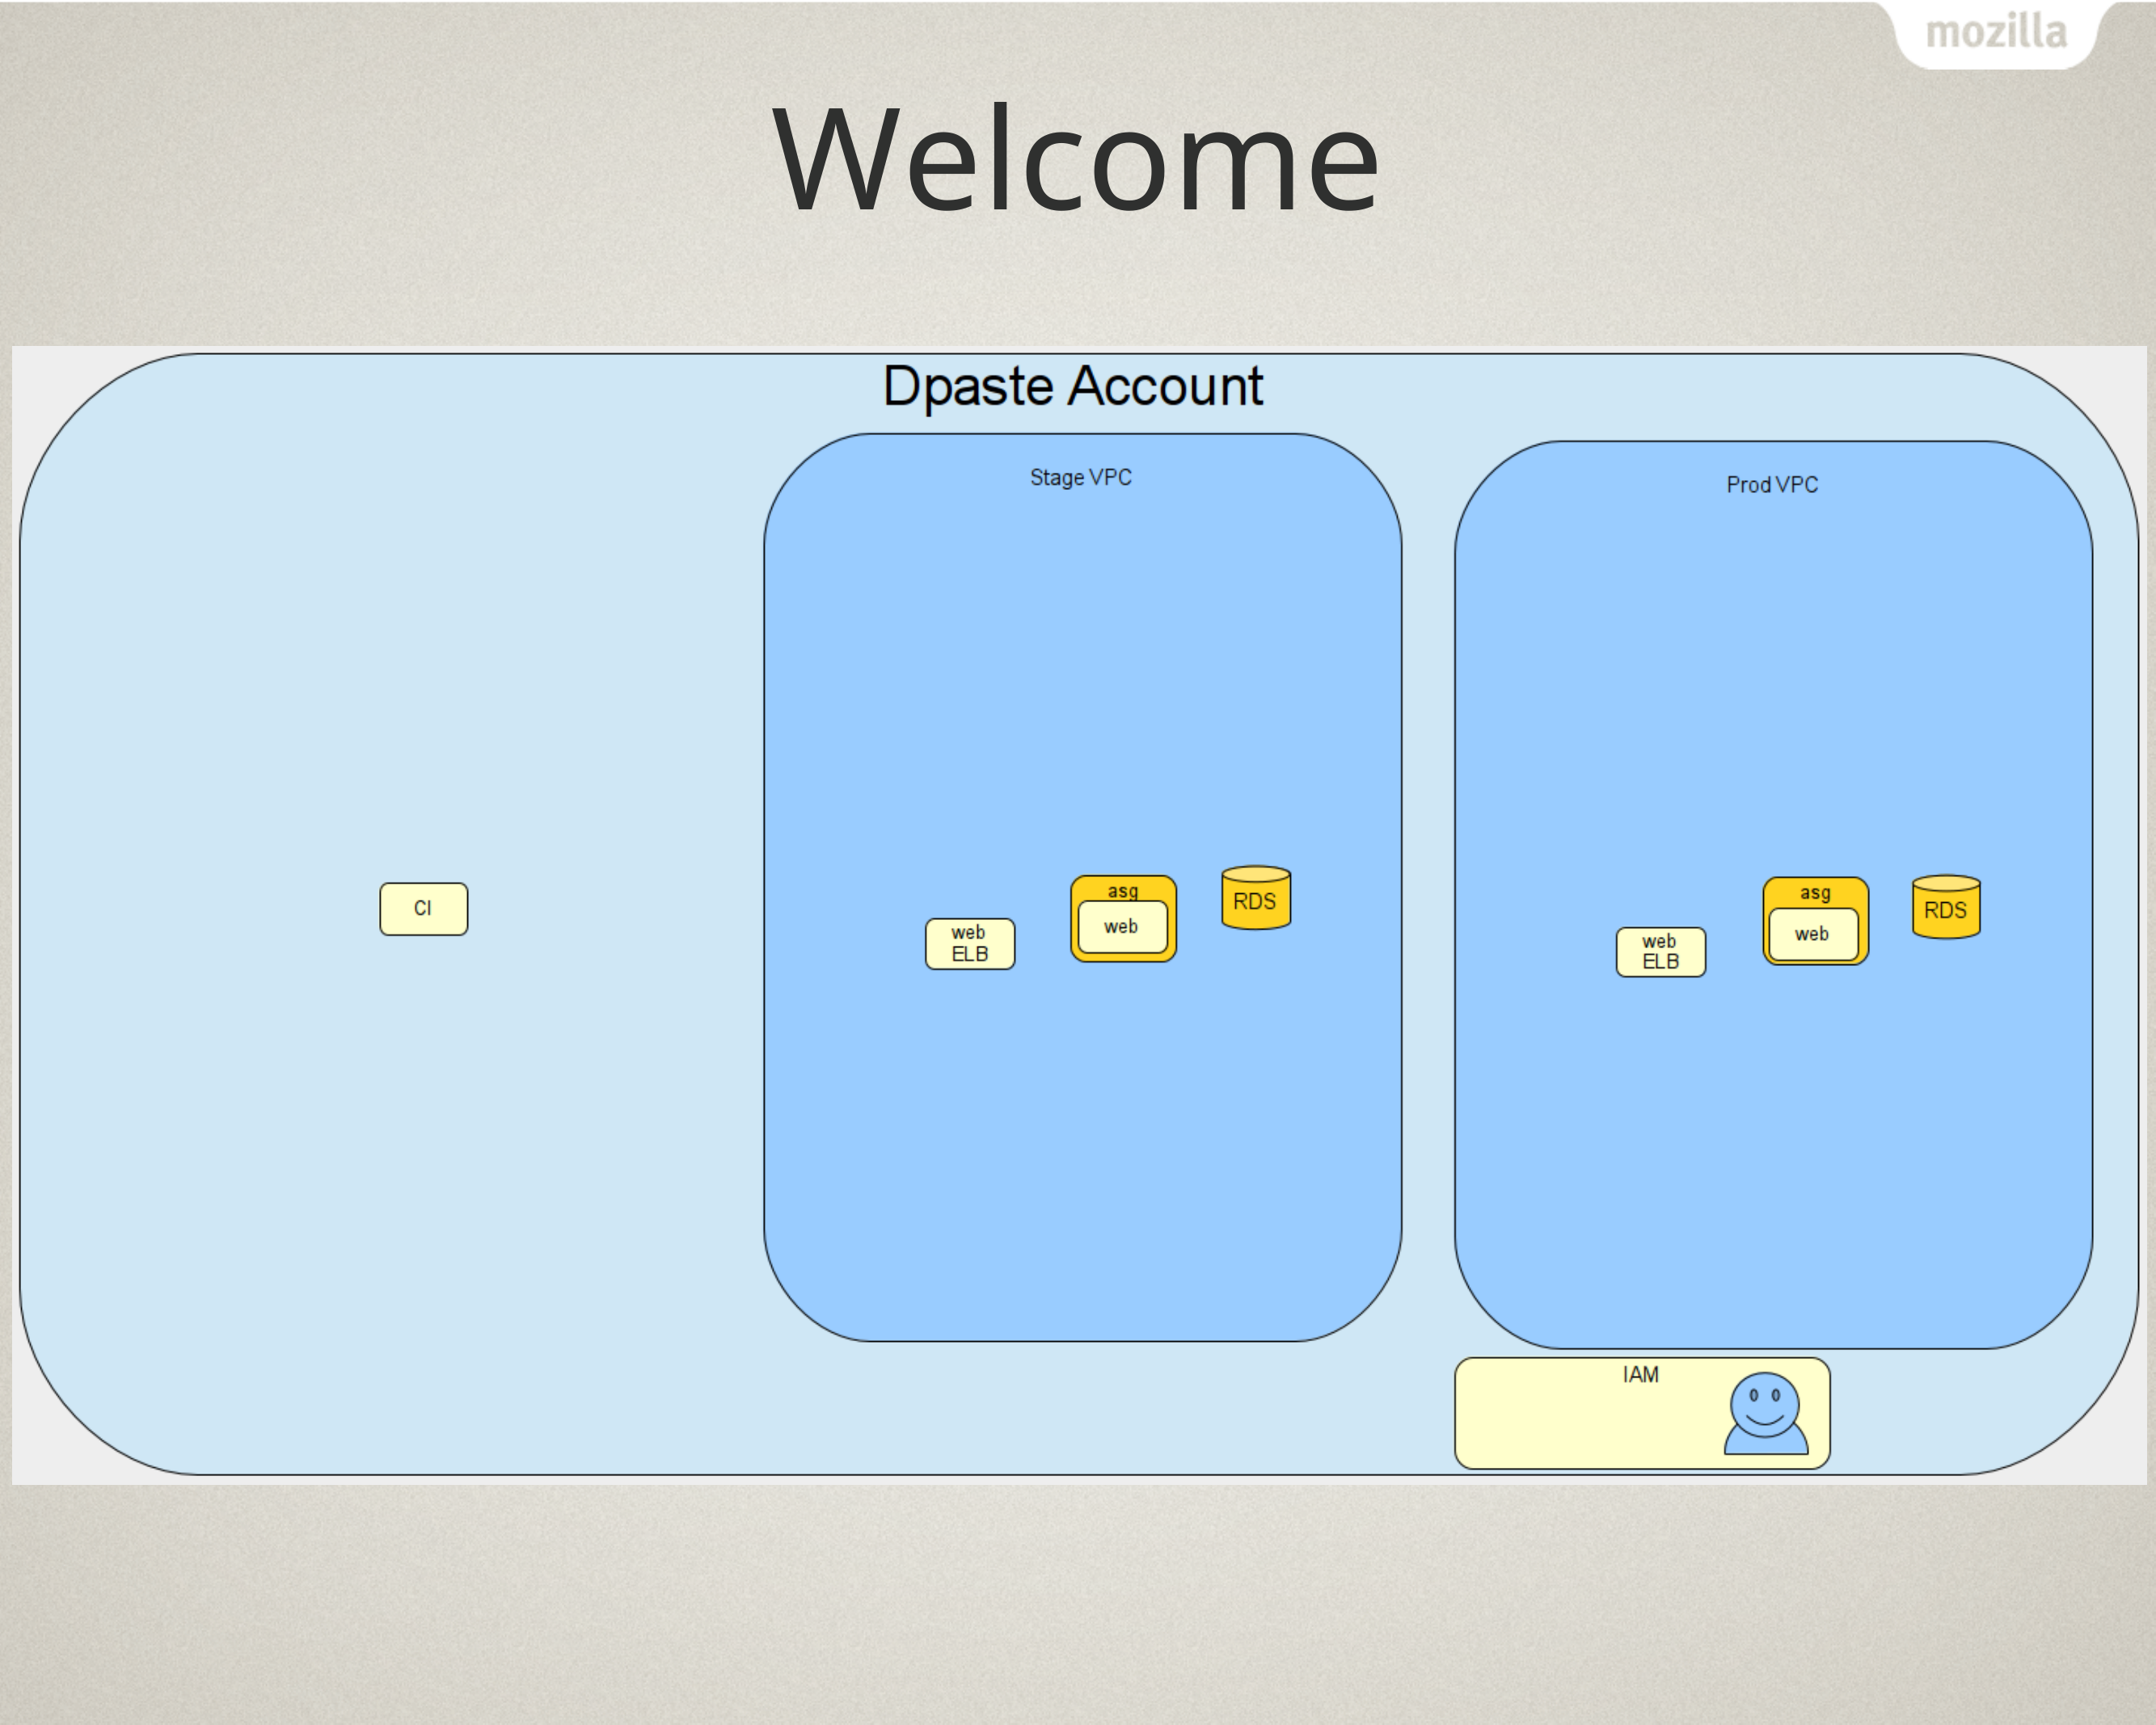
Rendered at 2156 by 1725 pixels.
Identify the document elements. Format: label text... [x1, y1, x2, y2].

picture [0, 0, 2156, 1725]
title Welcome [58, 45, 2097, 261]
